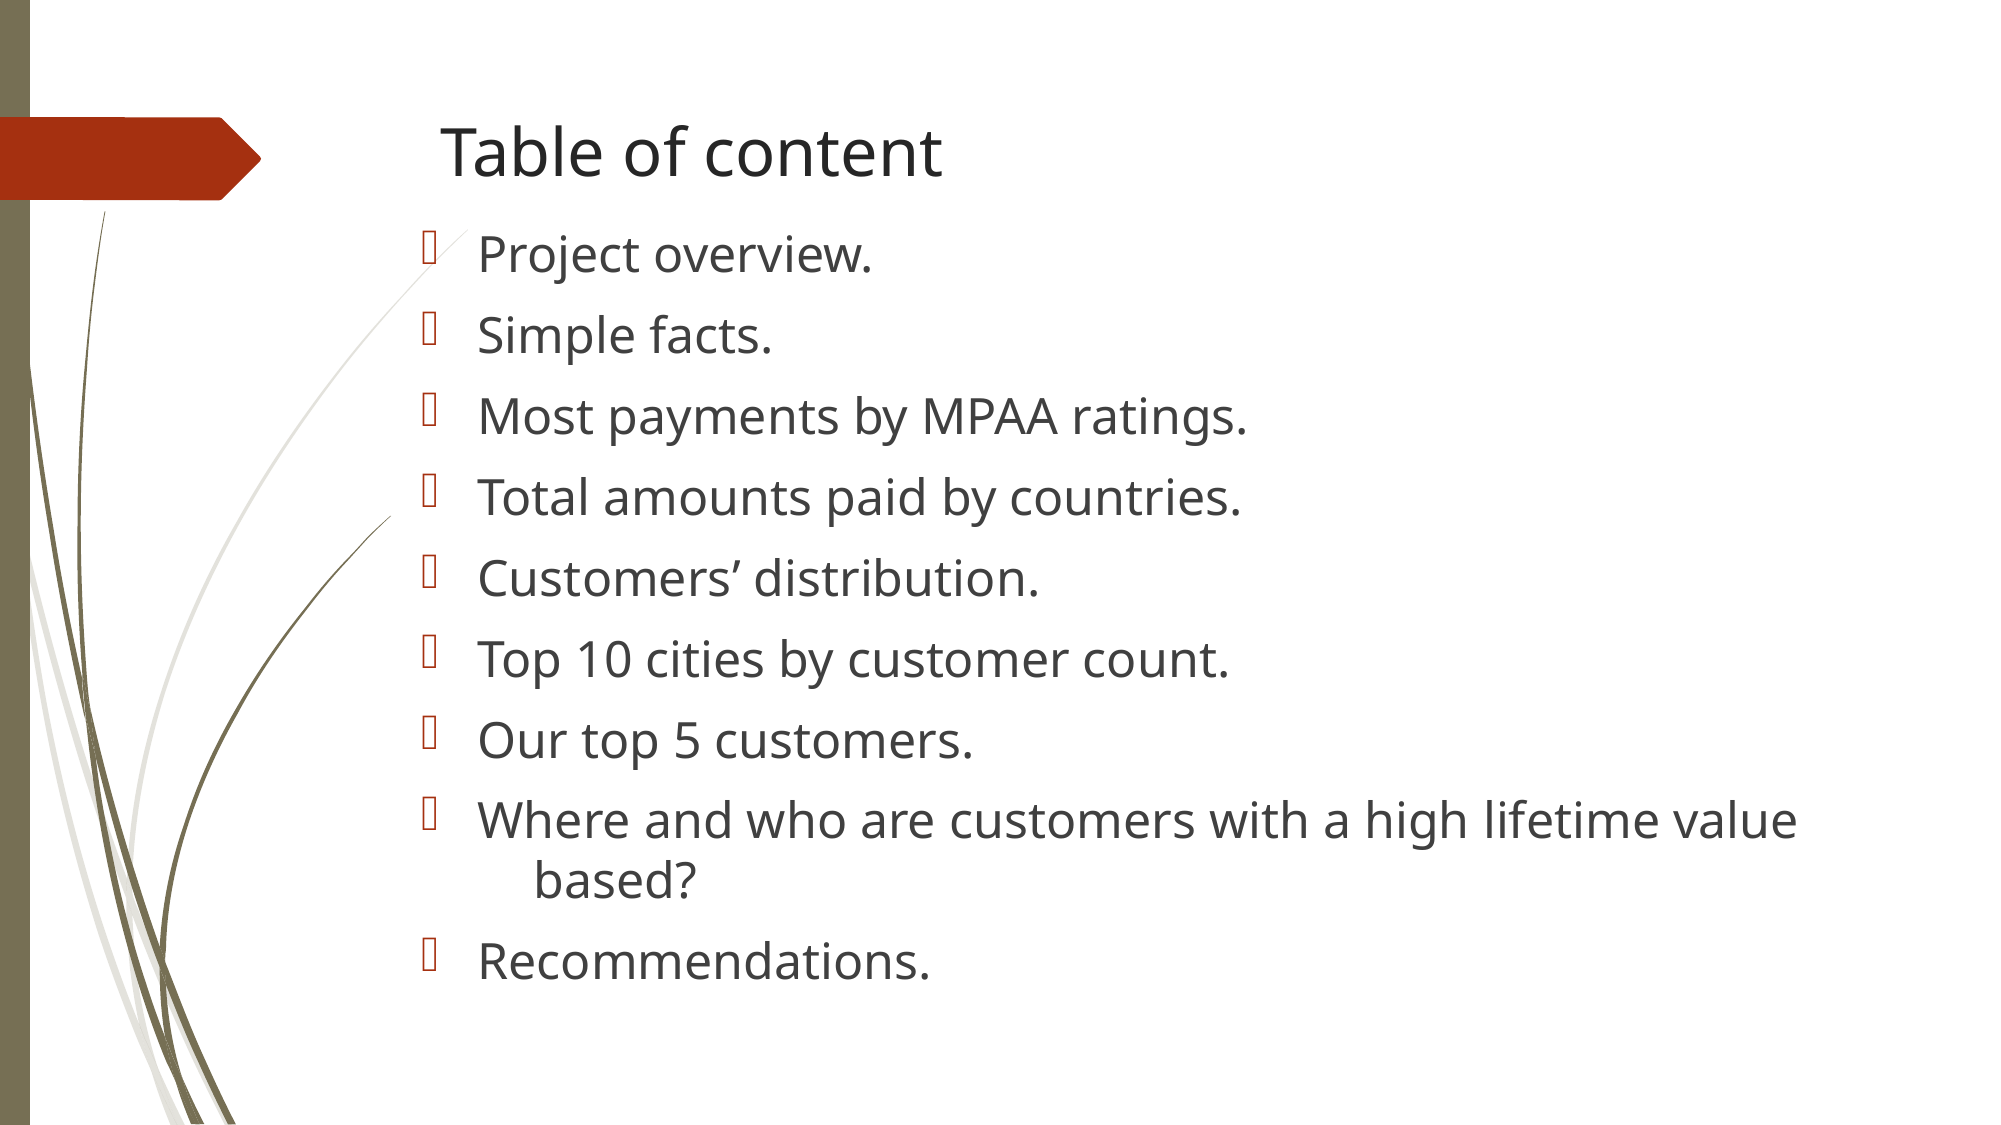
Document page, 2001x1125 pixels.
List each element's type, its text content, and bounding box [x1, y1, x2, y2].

list Project overview. Simple facts. Most payments by MPAA ratings. Total amounts paid by countries. Customers’ distribution. Top 10 cities by customer count. Our top 5 customers. Where and who are customers with a high lifetime value based? Recommendations. [406, 215, 1888, 1011]
title Table of content [425, 102, 1888, 215]
